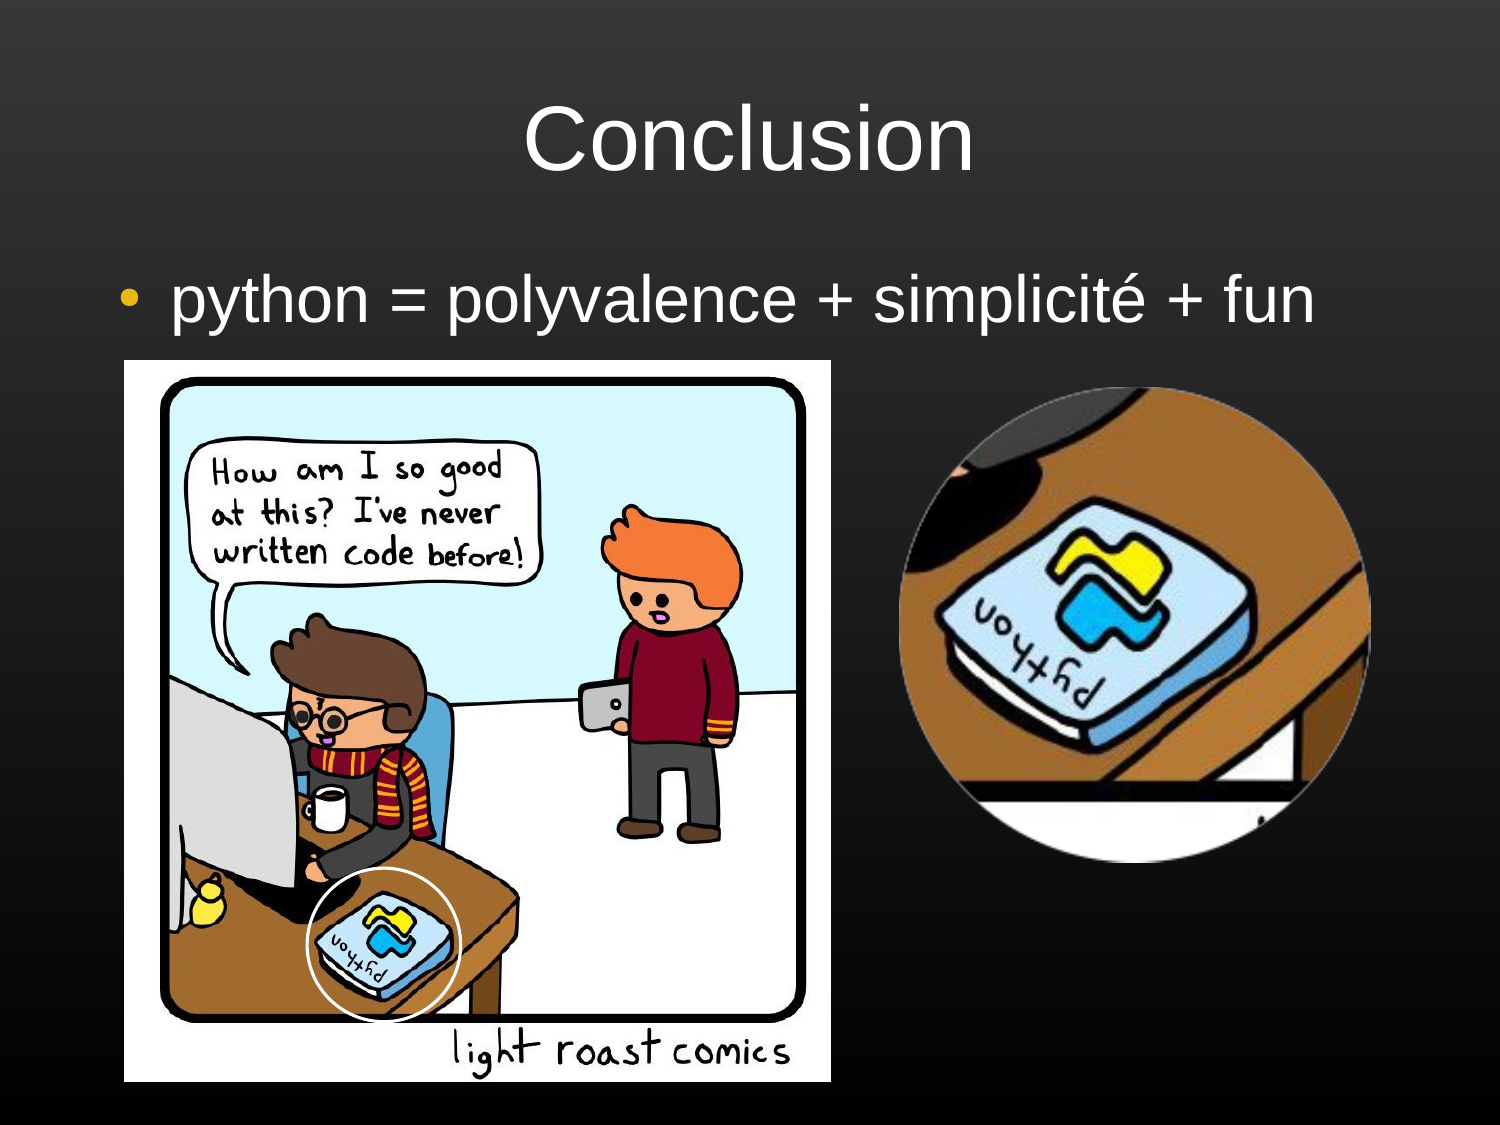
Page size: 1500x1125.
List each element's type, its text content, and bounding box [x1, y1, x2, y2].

picture [899, 387, 1371, 863]
picture [124, 360, 831, 1082]
title Conclusion [99, 45, 1400, 233]
list python = polyvalence + simplicité + fun [99, 262, 1400, 1005]
